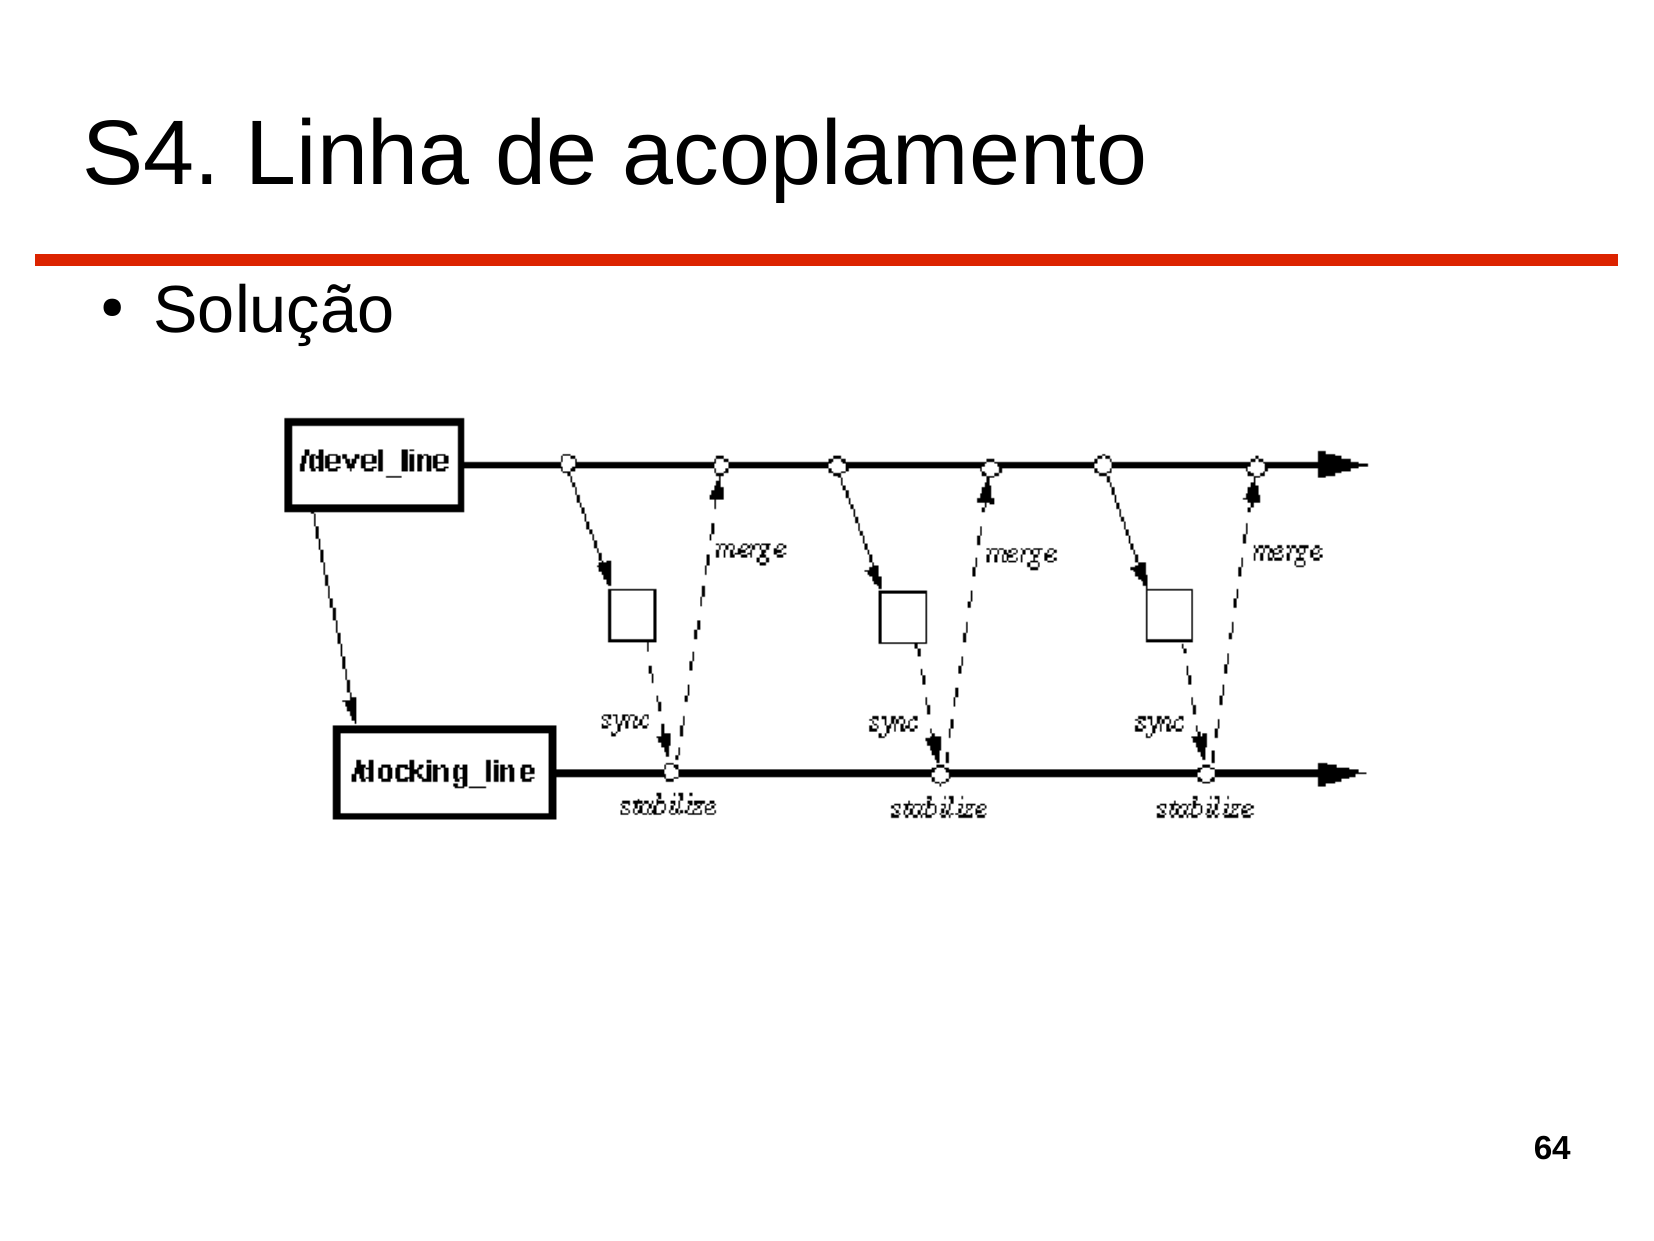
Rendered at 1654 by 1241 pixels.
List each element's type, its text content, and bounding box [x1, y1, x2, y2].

title S4. Linha de acoplamento [82, 49, 1571, 257]
list Solução [82, 271, 1571, 1111]
picture [269, 398, 1398, 848]
